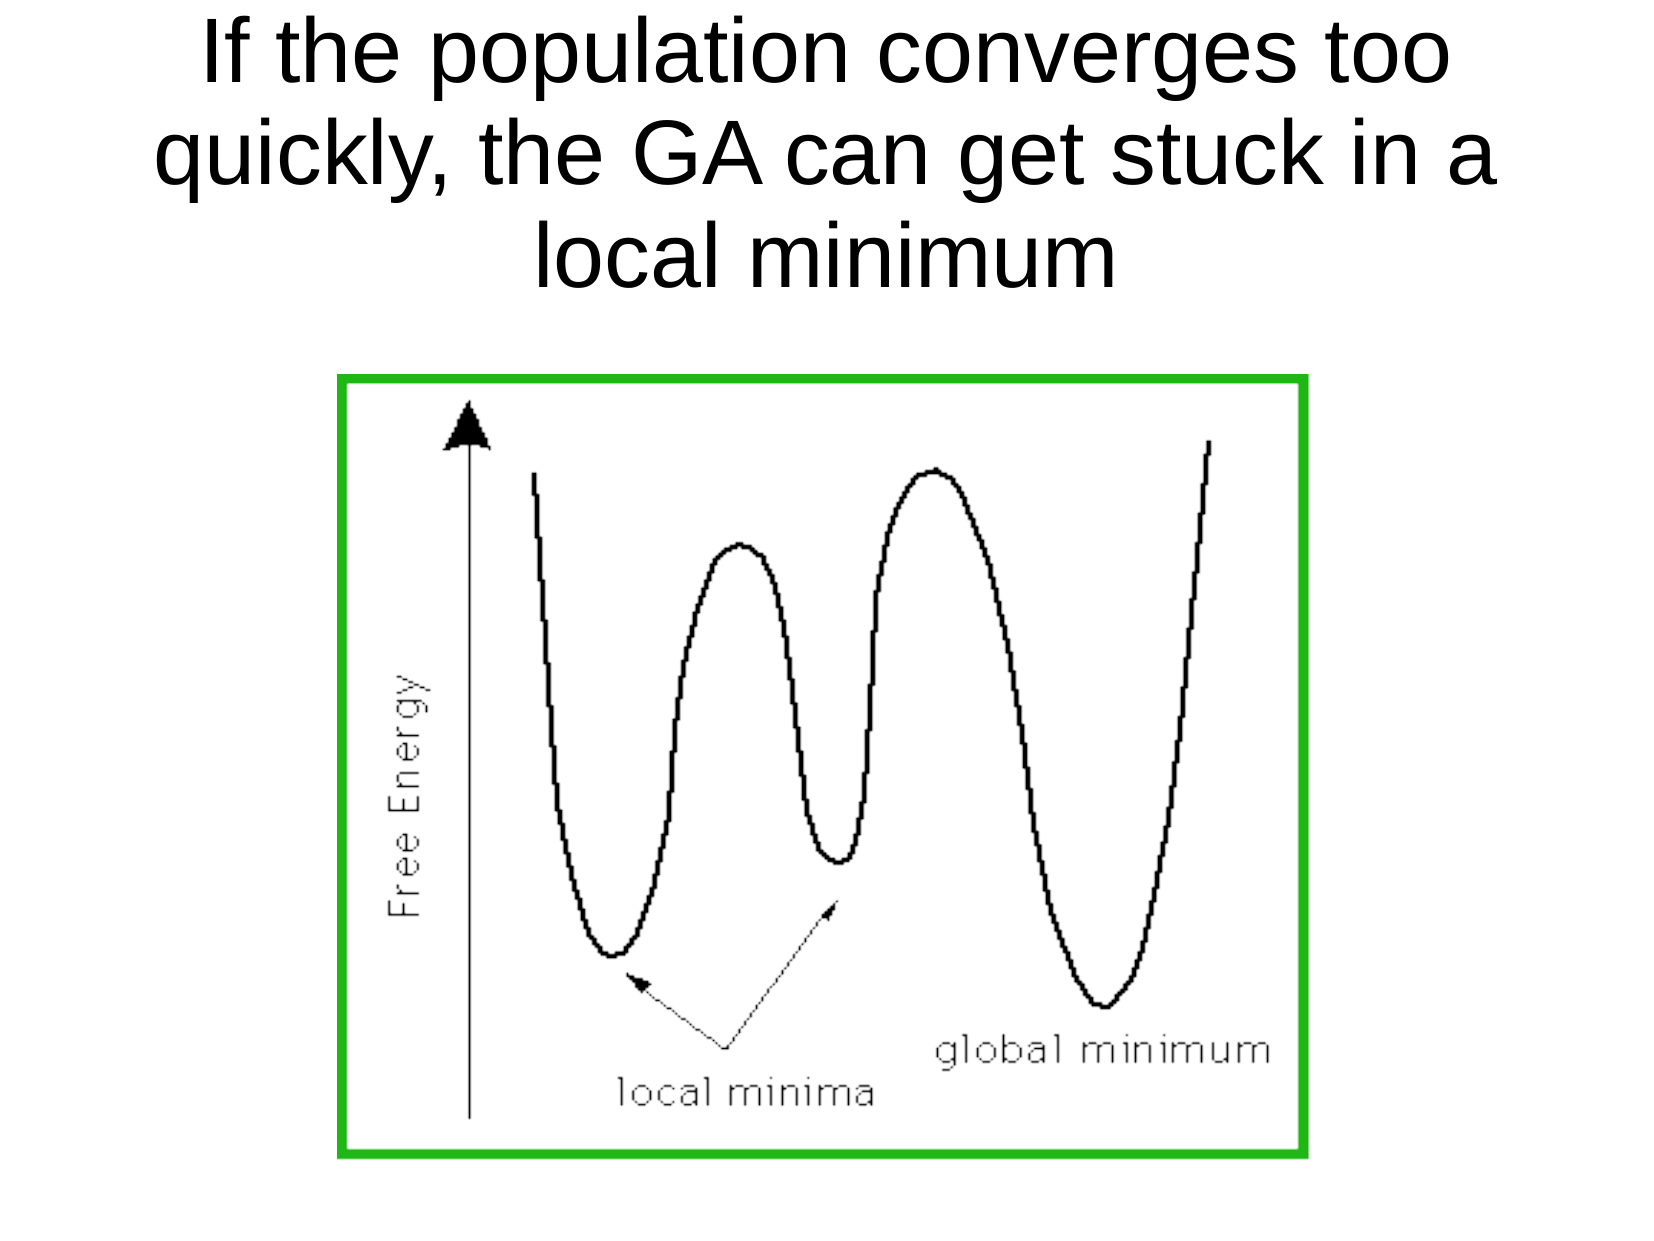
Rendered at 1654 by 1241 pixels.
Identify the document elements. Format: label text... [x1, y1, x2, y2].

picture [337, 374, 1313, 1163]
title If the population converges too quickly, the GA can get stuck in a local minimum [82, 0, 1571, 307]
